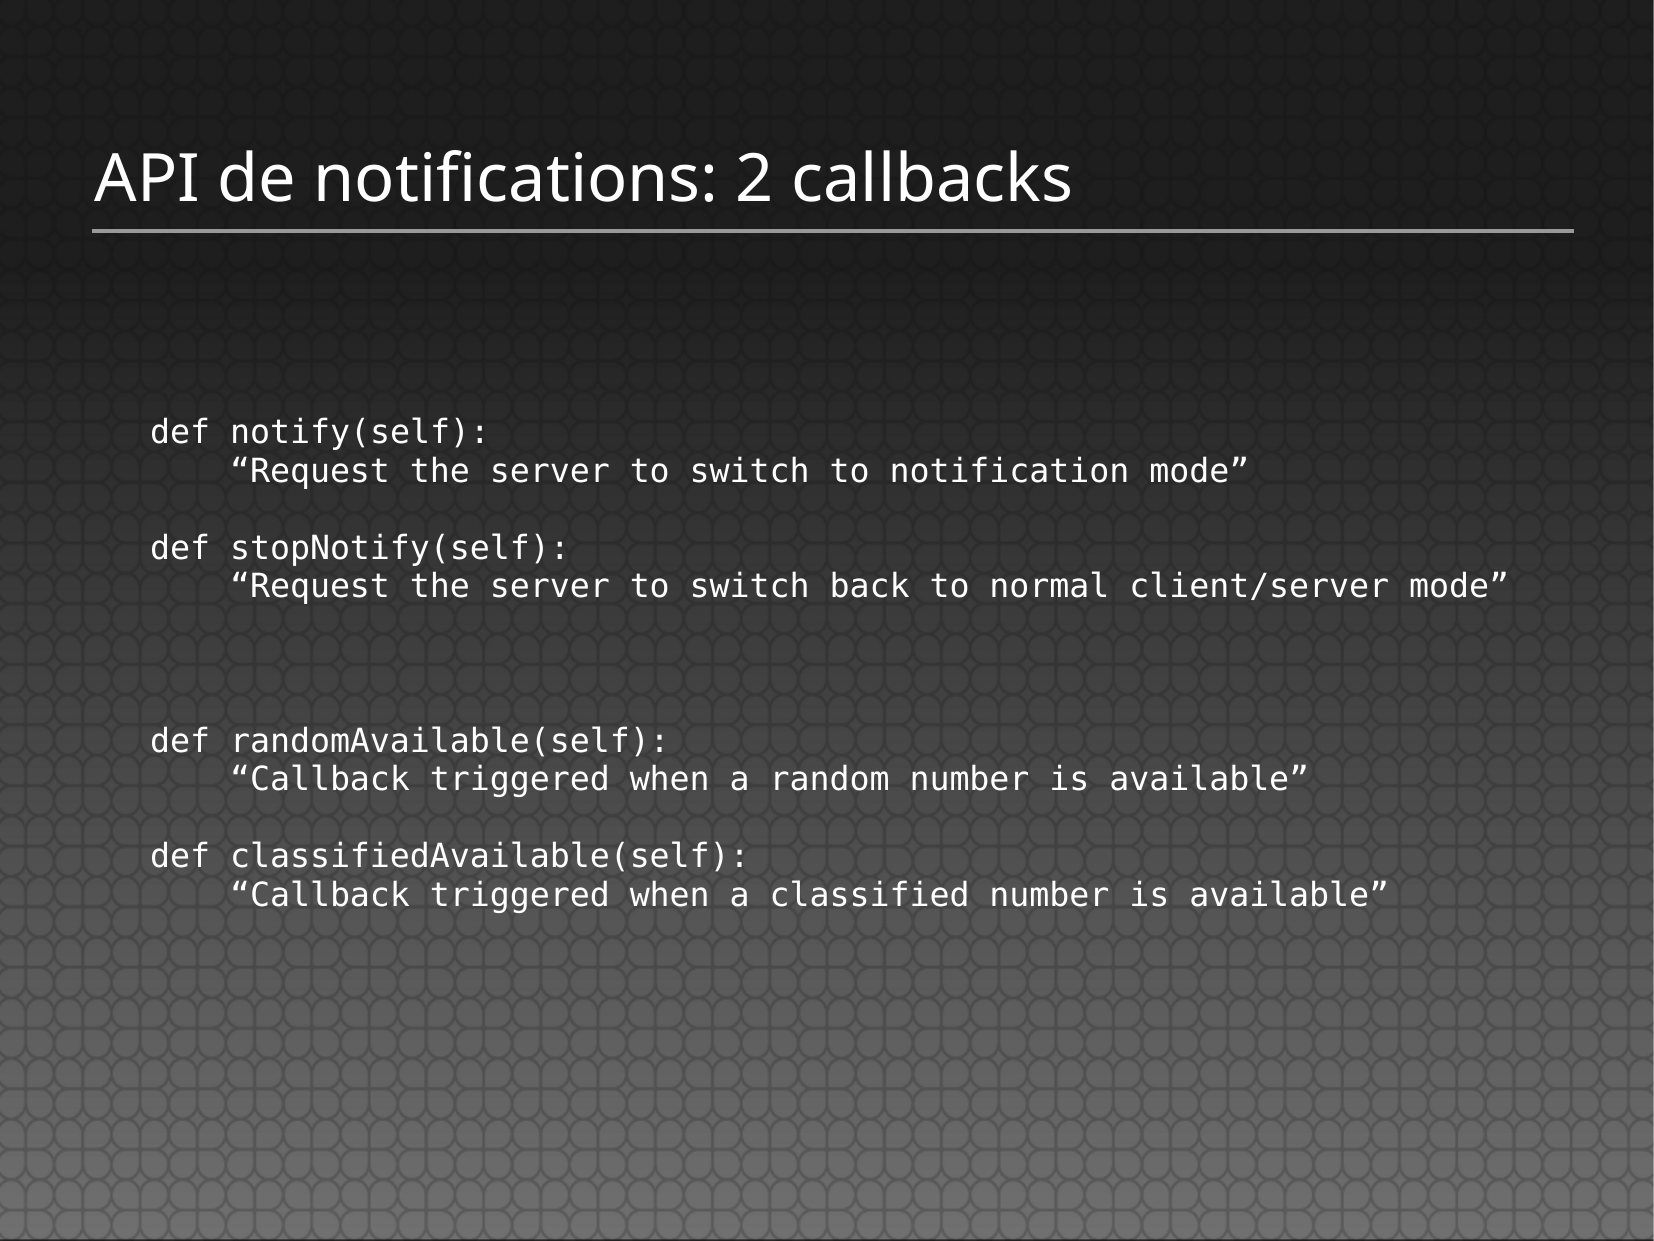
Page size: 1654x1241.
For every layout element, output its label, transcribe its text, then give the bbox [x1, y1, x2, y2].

title def notify(self): “Request the server to switch to notification mode” def stopNotify(self): “Request the server to switch back to normal client/server mode” def randomAvailable(self): “Callback triggered when a random number is available” def classifiedAvailable(self): “Callback triggered when a classified number is available” [70, 242, 1592, 1008]
title API de notifications: 2 callbacks [94, 100, 1426, 242]
picture [0, 0, 1654, 1241]
